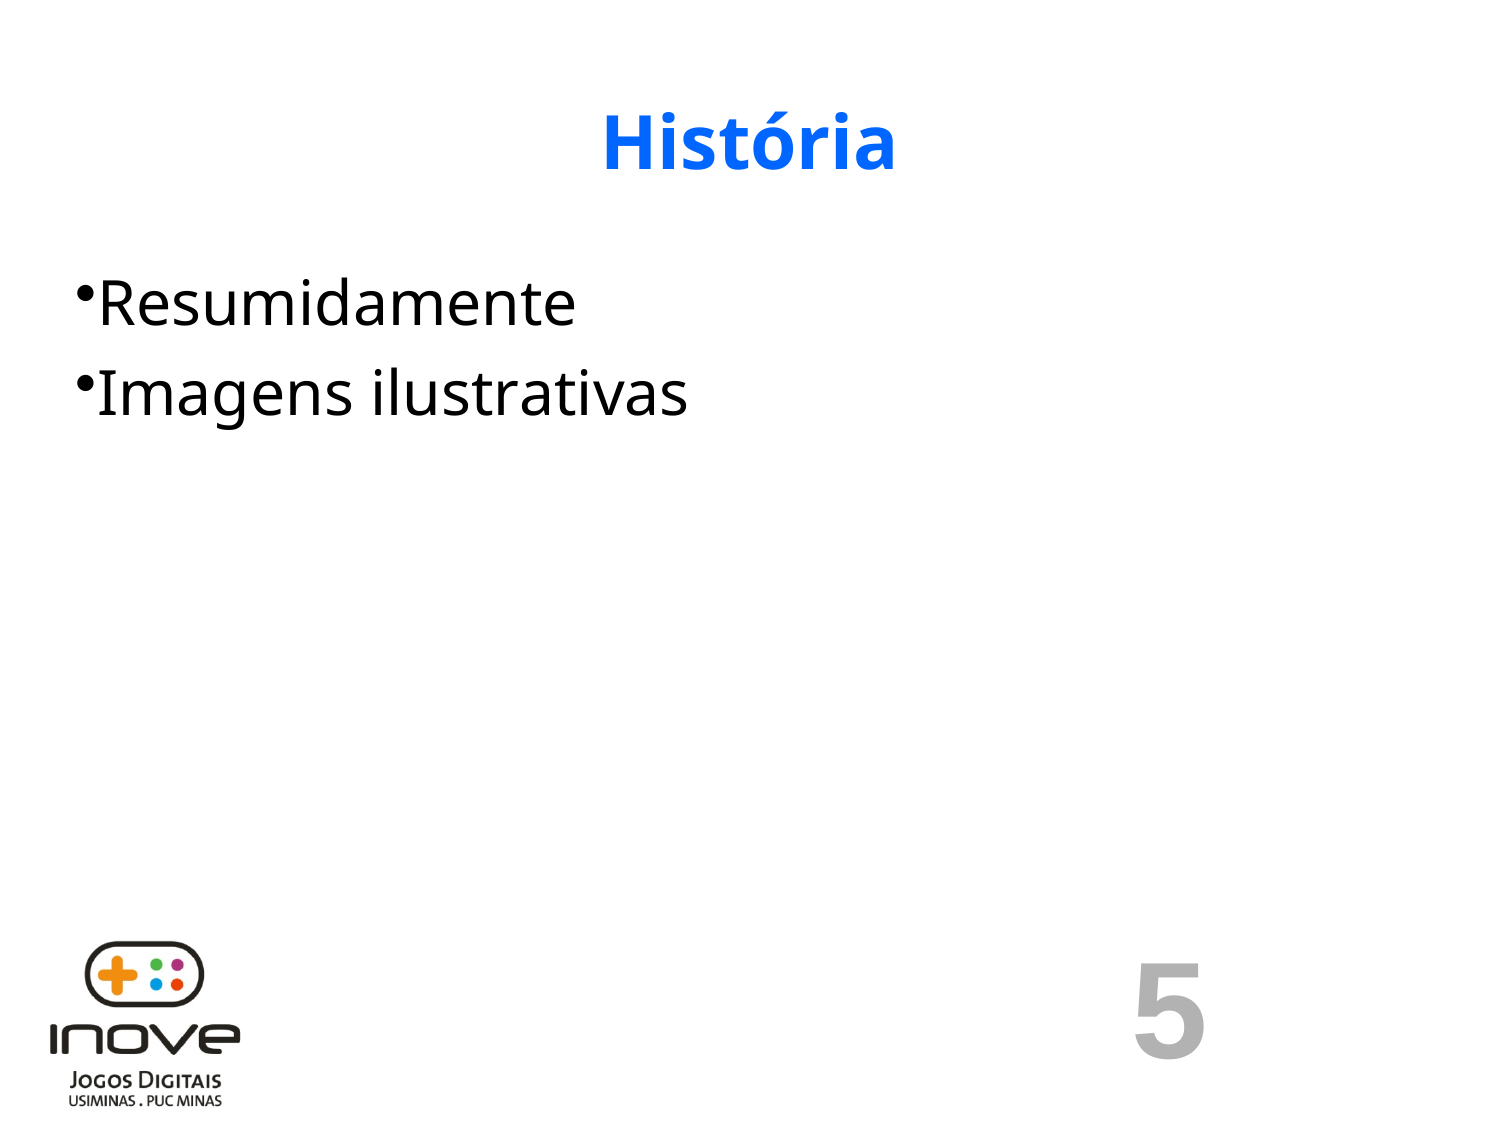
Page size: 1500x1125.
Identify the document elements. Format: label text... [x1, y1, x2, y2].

title História [75, 41, 1426, 237]
list Resumidamente Imagens ilustrativas [75, 262, 1426, 1006]
